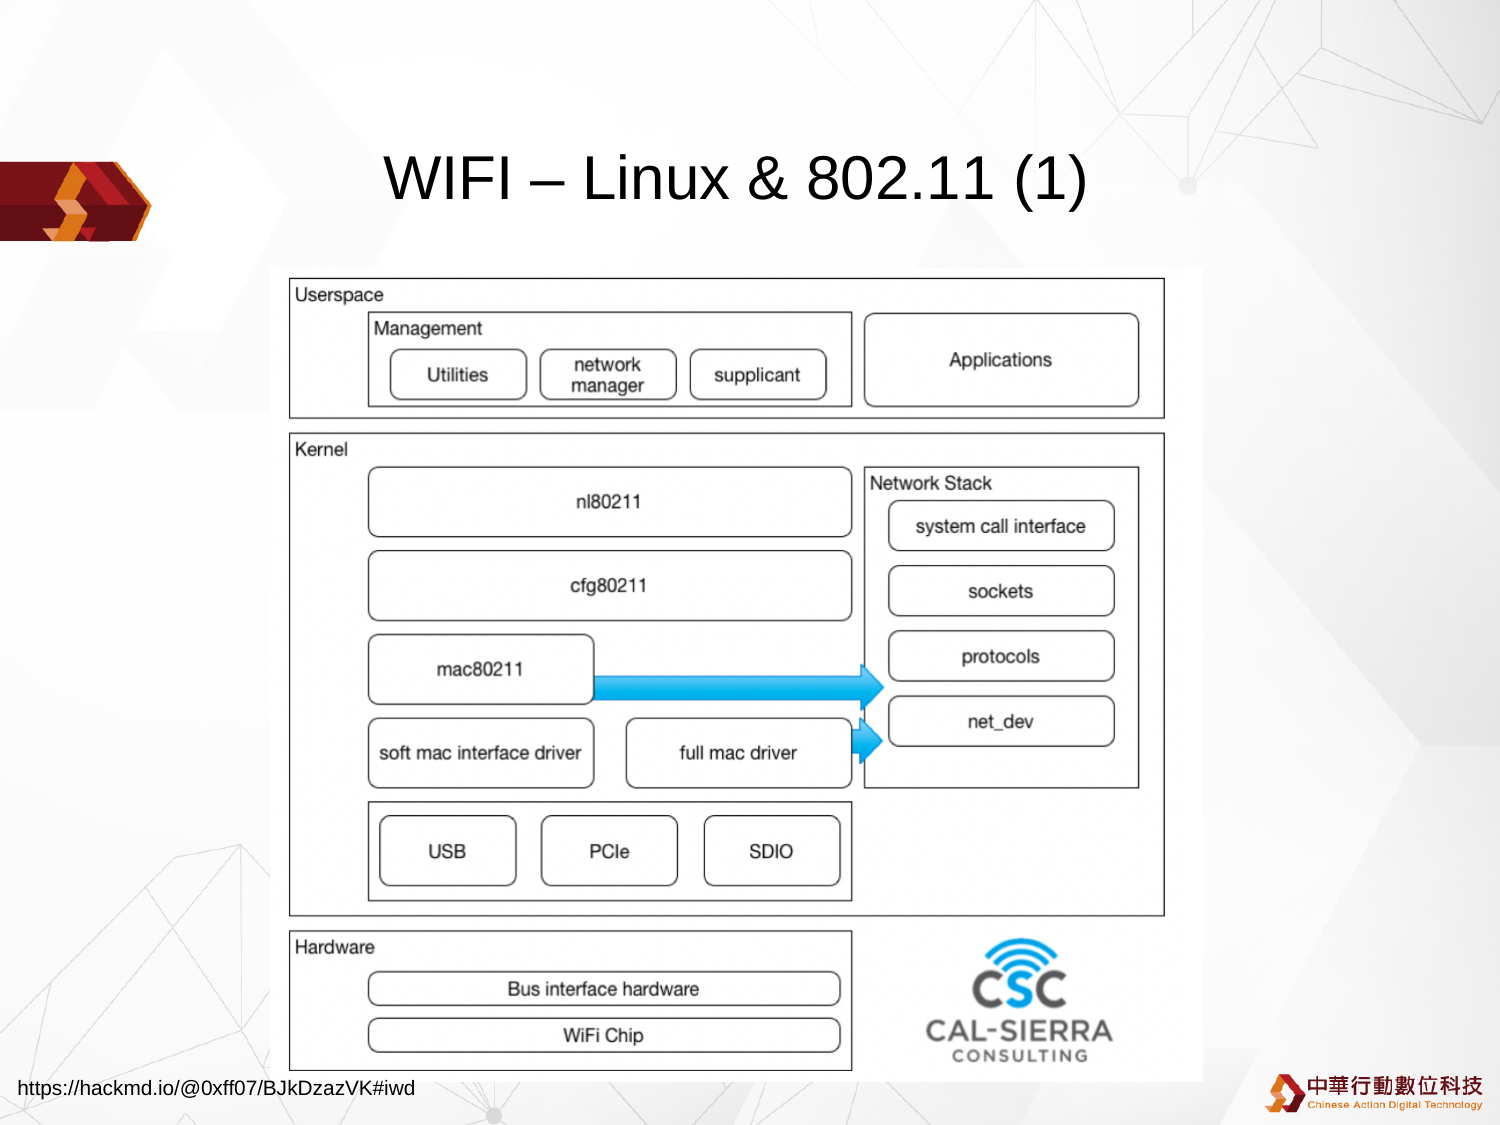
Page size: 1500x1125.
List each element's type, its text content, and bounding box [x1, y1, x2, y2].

title WIFI – Linux & 802.11 (1) [107, 101, 1367, 255]
picture [0, 0, 1500, 1125]
text_box https://hackmd.io/@0xff07/BJkDzazVK#iwd [2, 1069, 681, 1121]
